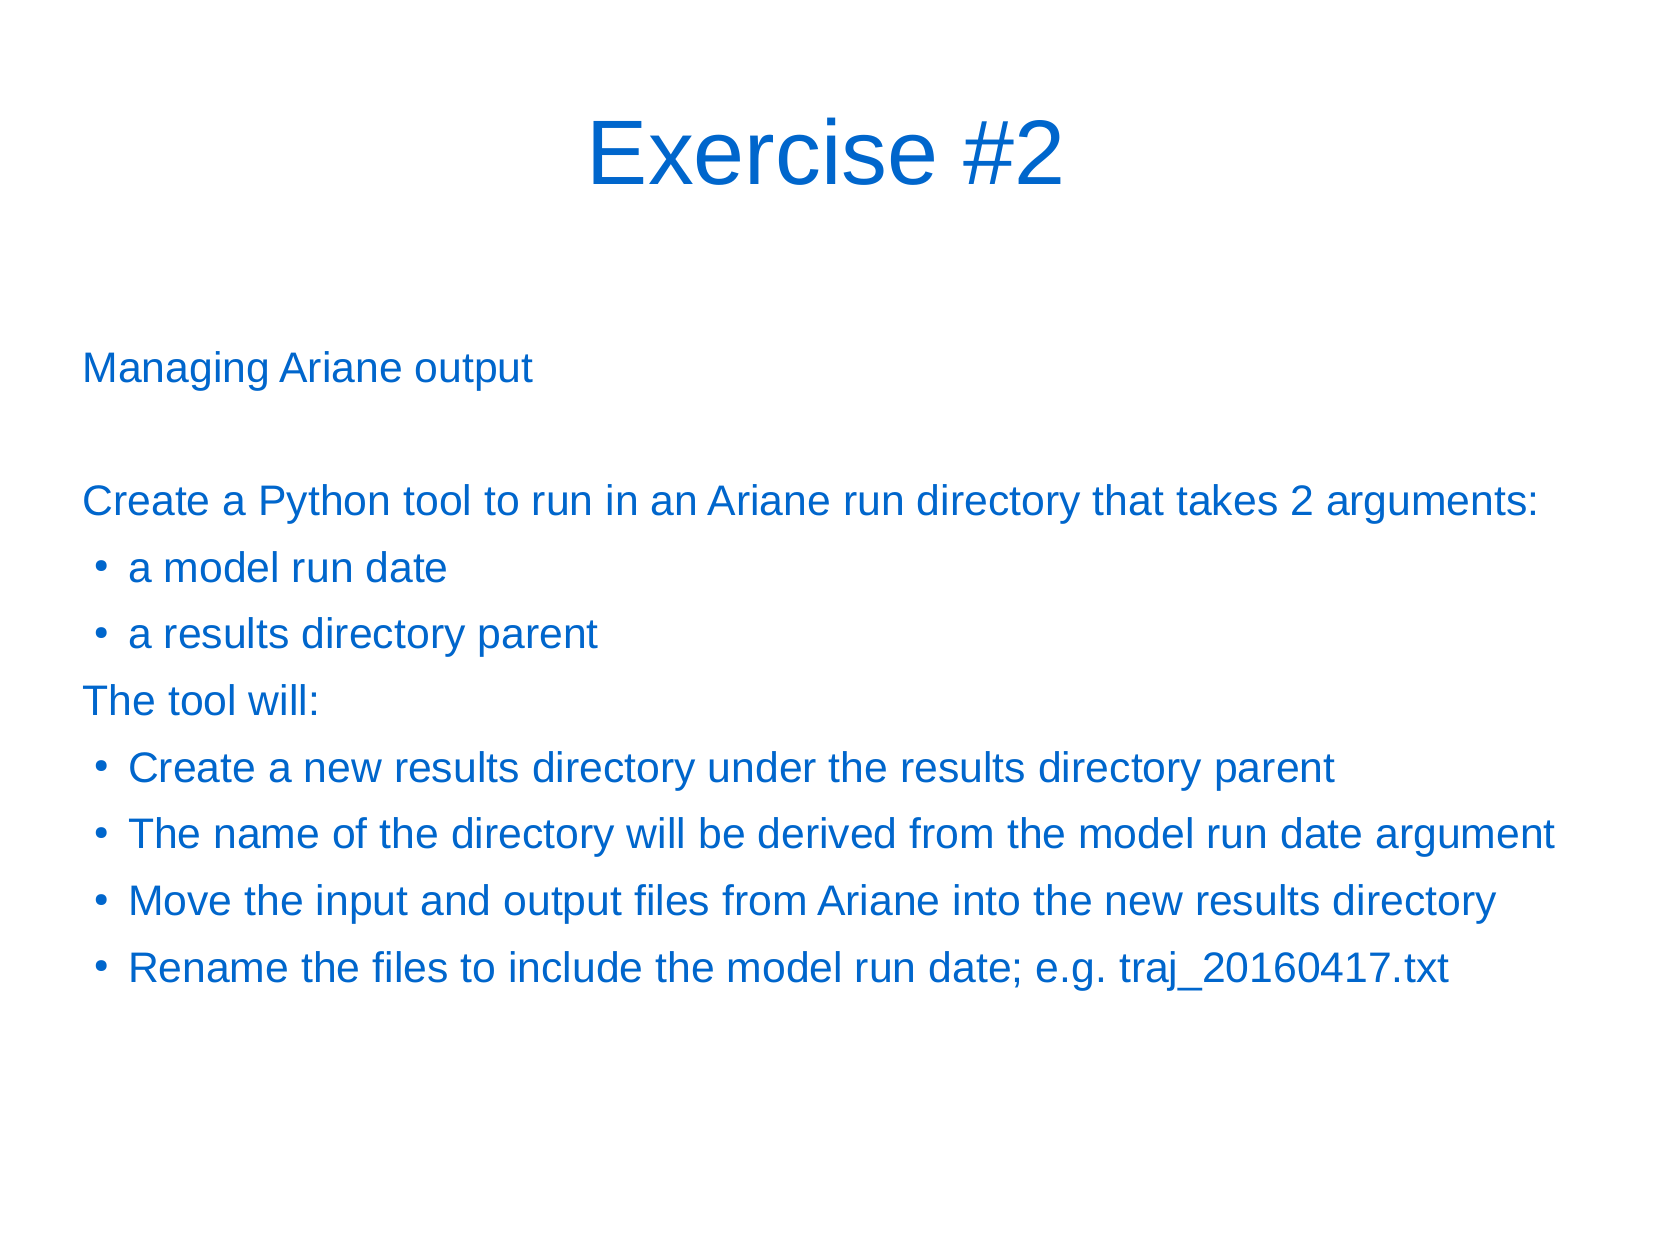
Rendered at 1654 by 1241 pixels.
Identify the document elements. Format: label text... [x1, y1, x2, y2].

list Managing Ariane output Create a Python tool to run in an Ariane run directory that takes 2 arguments: a model run date a results directory parent The tool will: Create a new results directory under the results directory parent The name of the directory will be derived from the model run date argument Move the input and output files from Ariane into the new results directory Rename the files to include the model run date; e.g. traj_20160417.txt [82, 343, 1571, 1063]
title Exercise #2 [82, 49, 1571, 257]
